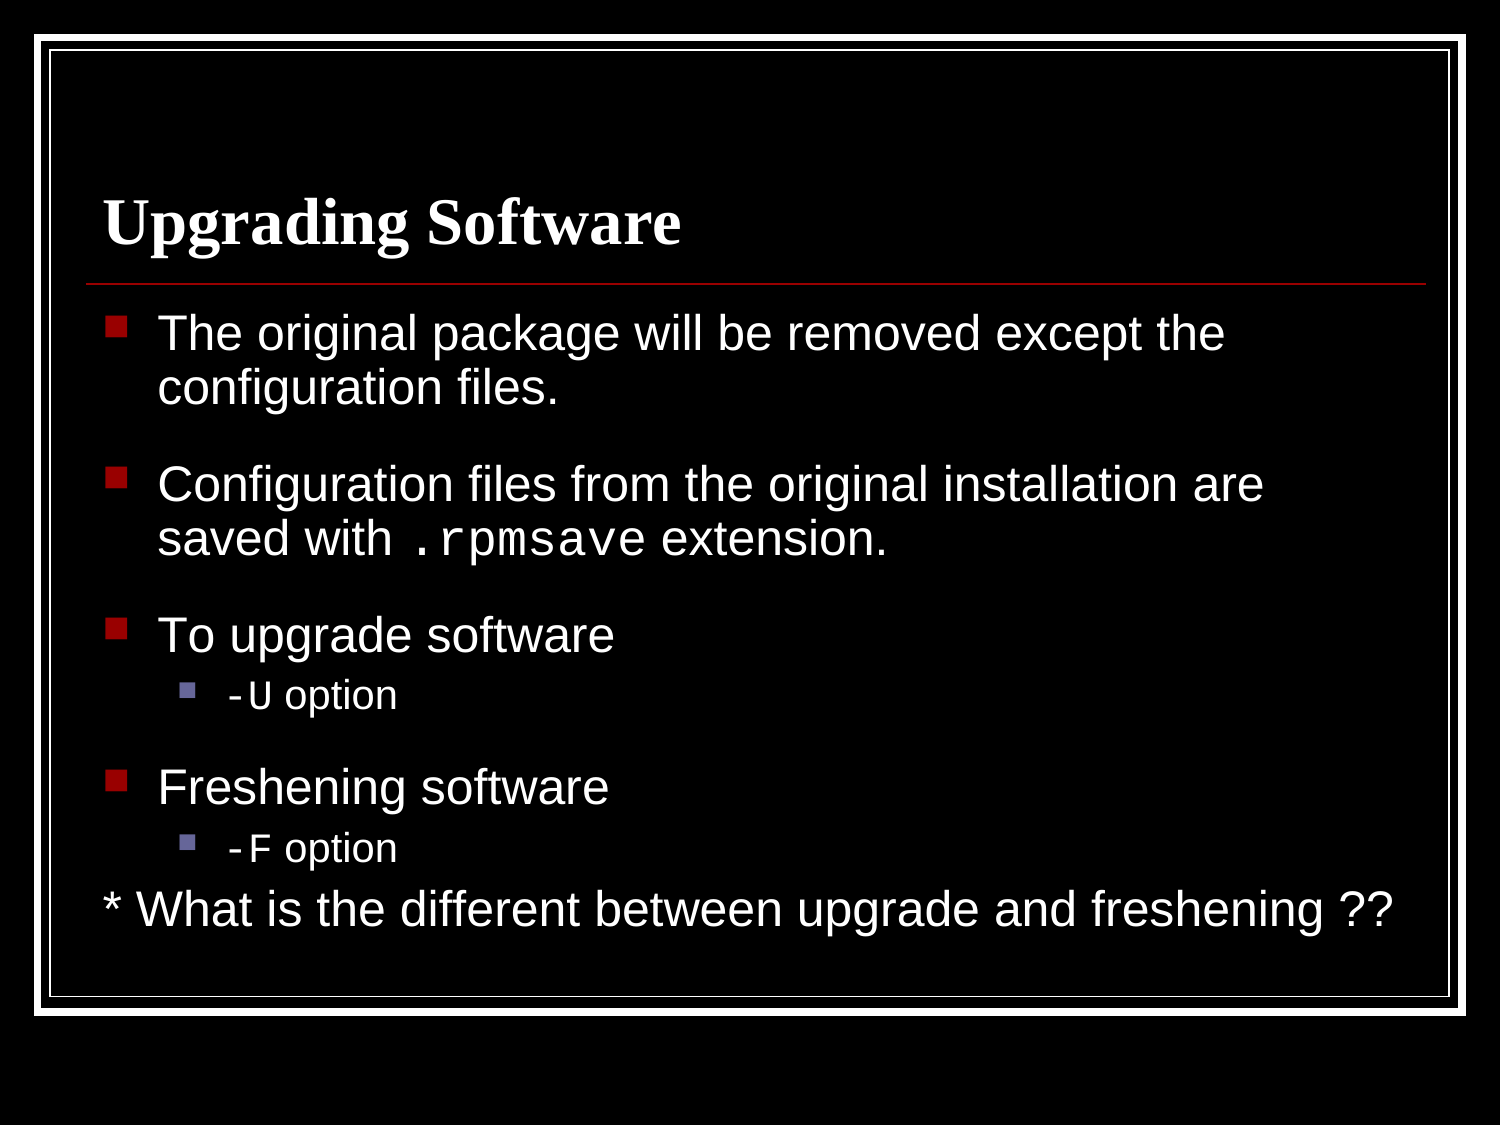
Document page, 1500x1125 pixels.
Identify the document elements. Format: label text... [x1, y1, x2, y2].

list The original package will be removed except the configuration files. Configuration files from the original installation are saved with .rpmsave extension. To upgrade software -U option Freshening software -F option * What is the different between upgrade and freshening ?? [87, 299, 1426, 963]
title Upgrading Software [87, 77, 1426, 266]
